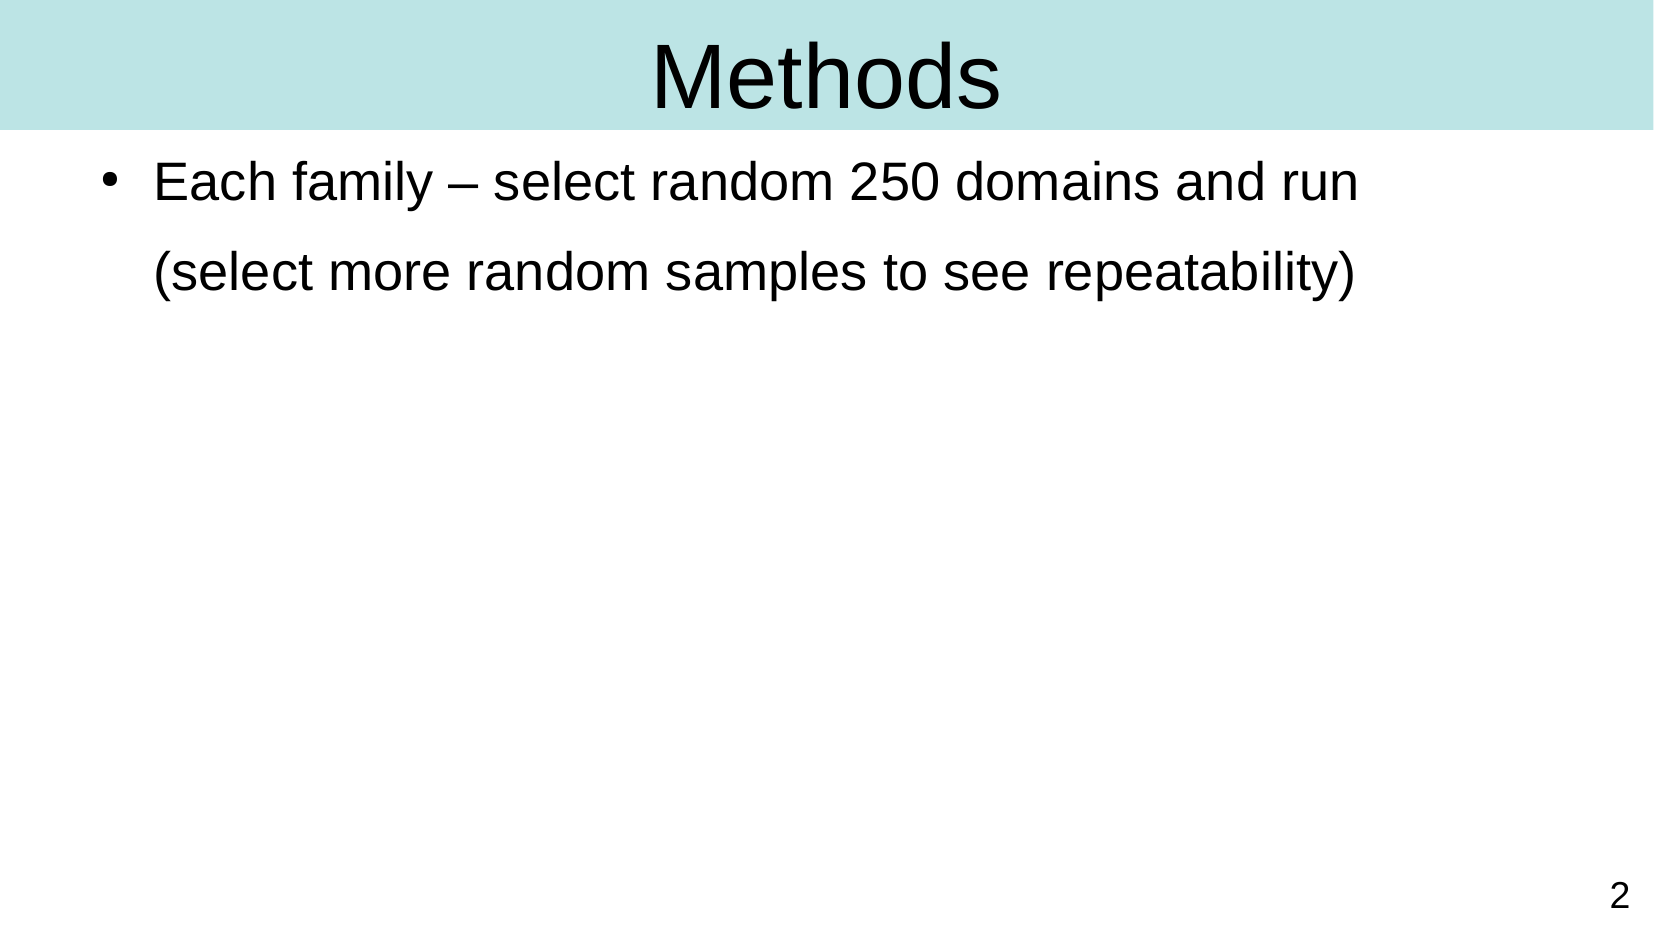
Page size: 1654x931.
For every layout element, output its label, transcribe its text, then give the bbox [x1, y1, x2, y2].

list Each family – select random 250 domains and run (select more random samples to see repeatability) [82, 151, 1571, 889]
title Methods [82, 11, 1571, 142]
text_box <number> [1444, 866, 1645, 924]
text_box [0, 0, 1654, 130]
